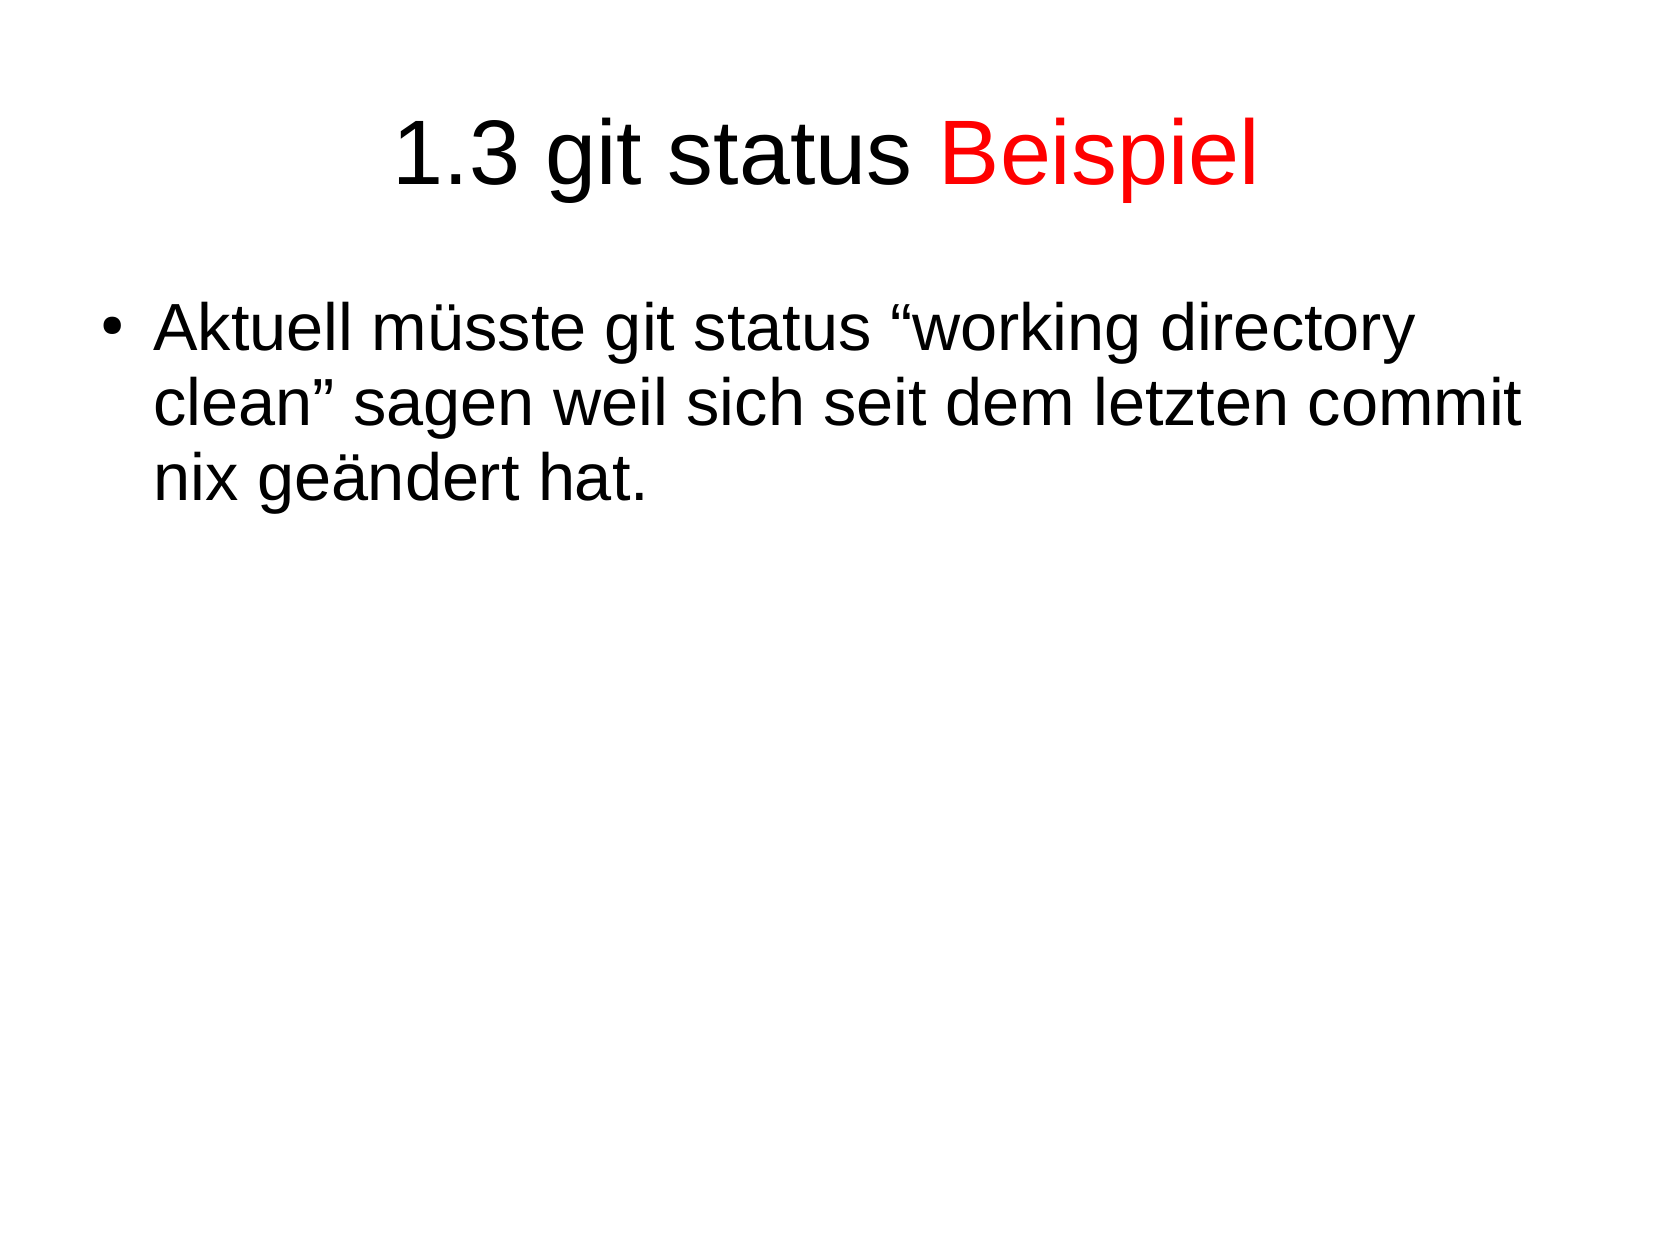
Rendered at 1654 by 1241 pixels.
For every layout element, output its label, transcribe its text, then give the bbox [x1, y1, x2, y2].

list Aktuell müsste git status “working directory clean” sagen weil sich seit dem letzten commit nix geändert hat. [82, 290, 1538, 1010]
title 1.3 git status Beispiel [82, 49, 1571, 257]
